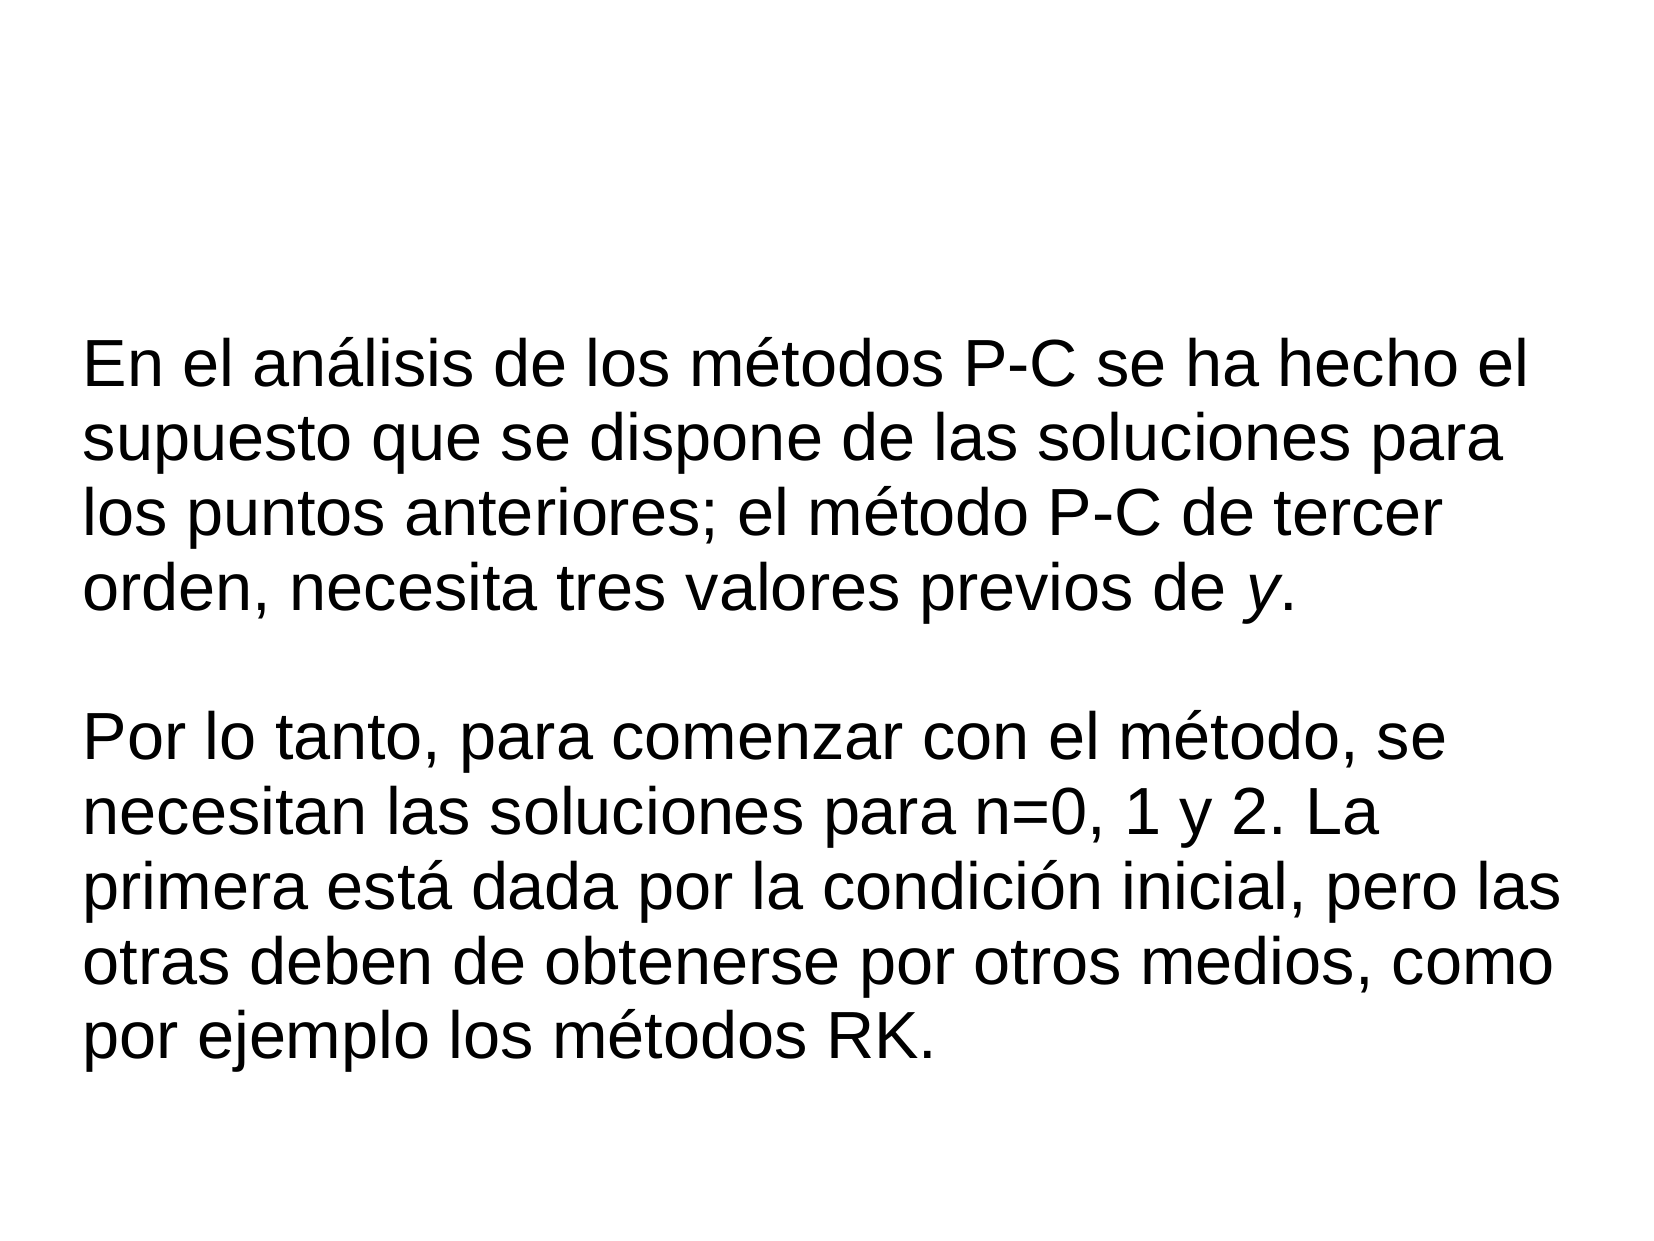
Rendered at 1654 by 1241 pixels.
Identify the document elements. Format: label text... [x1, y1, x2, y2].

subtitle En el análisis de los métodos P-C se ha hecho el supuesto que se dispone de las soluciones para los puntos anteriores; el método P-C de tercer orden, necesita tres valores previos de y. Por lo tanto, para comenzar con el método, se necesitan las soluciones para n=0, 1 y 2. La primera está dada por la condición inicial, pero las otras deben de obtenerse por otros medios, como por ejemplo los métodos RK. [82, 297, 1571, 1102]
